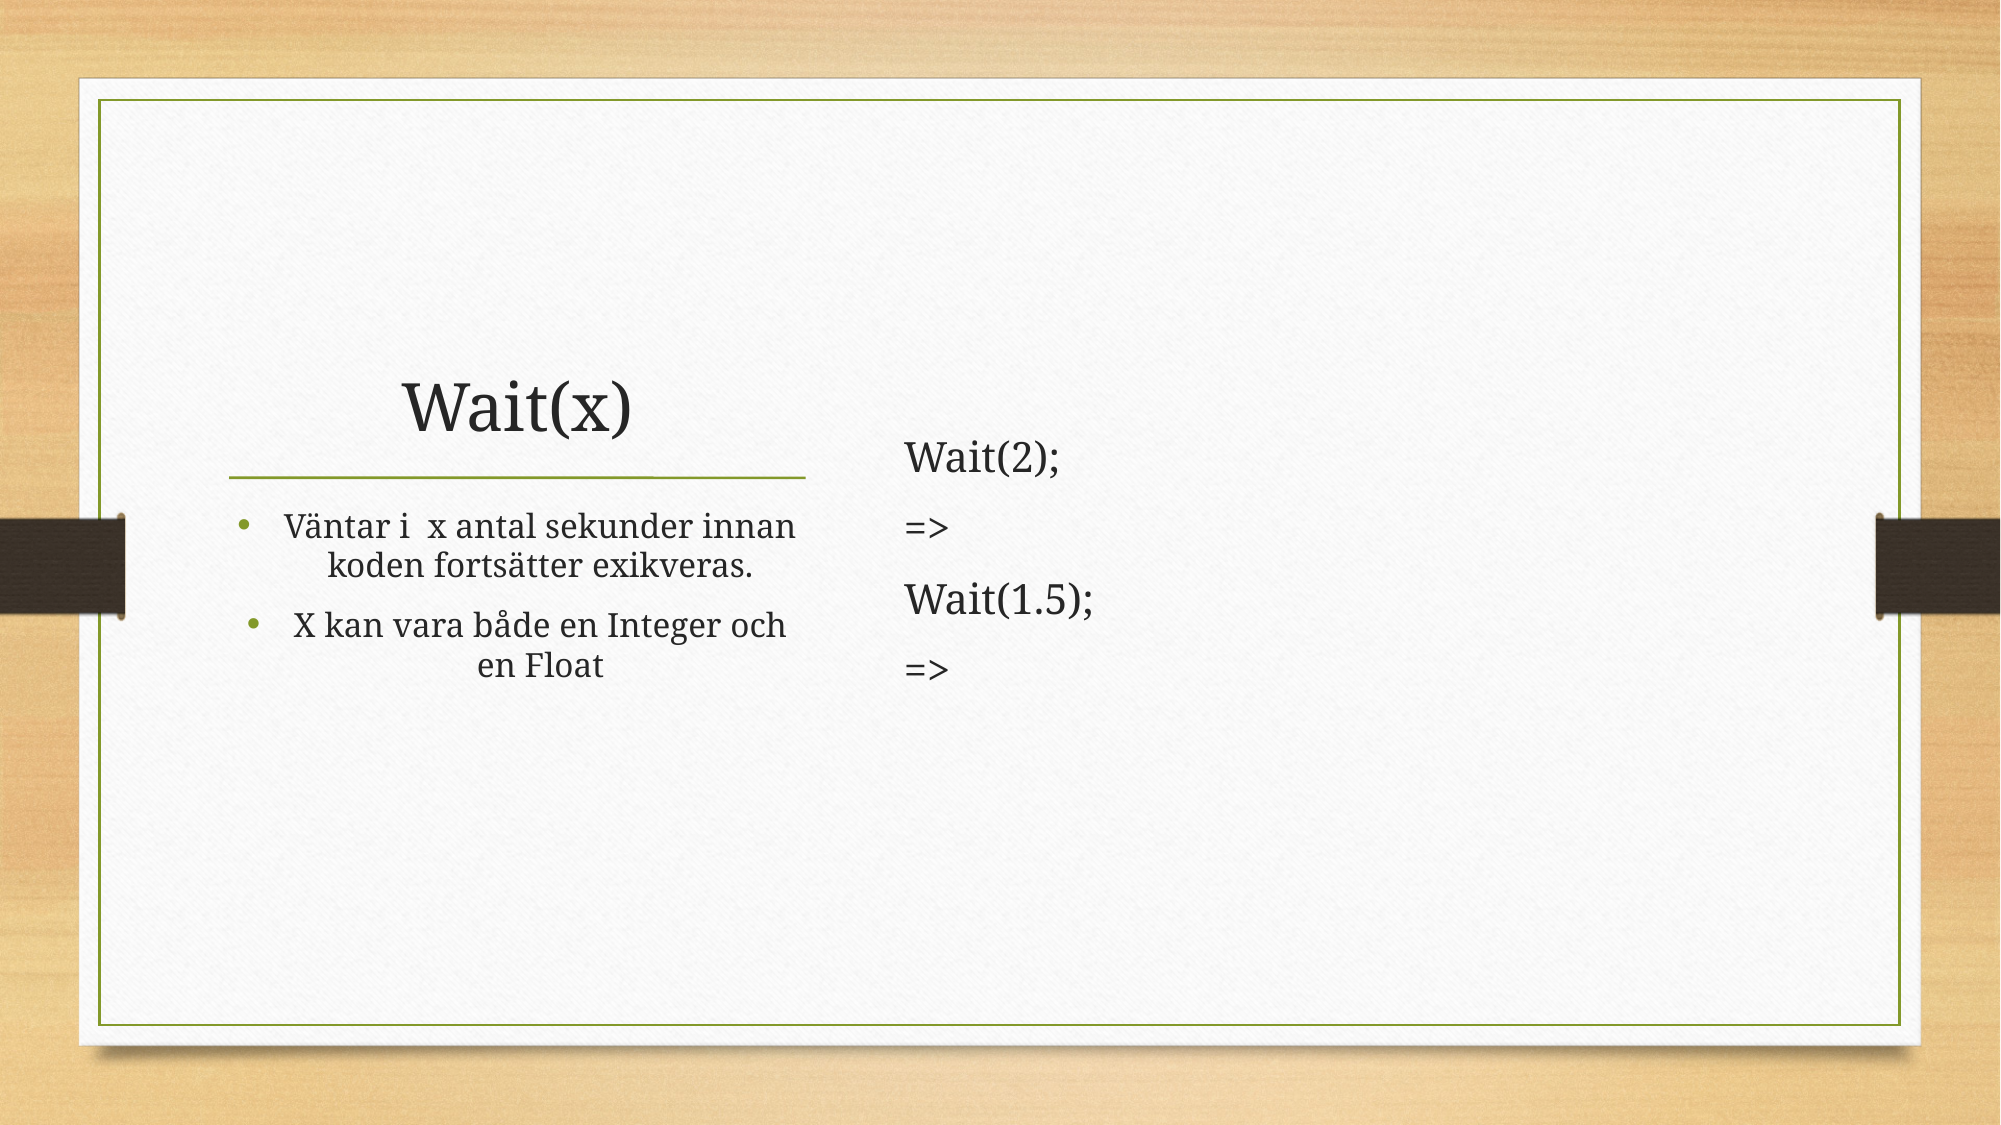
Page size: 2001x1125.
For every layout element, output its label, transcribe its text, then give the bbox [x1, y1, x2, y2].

list Wait(2); => Wait(1.5); => [888, 161, 1787, 964]
title Wait(x) [212, 227, 823, 453]
list Väntar i x antal sekunder innan koden fortsätter exikveras. X kan vara både en Integer och en Float [212, 497, 823, 898]
picture [0, 0, 2001, 1125]
